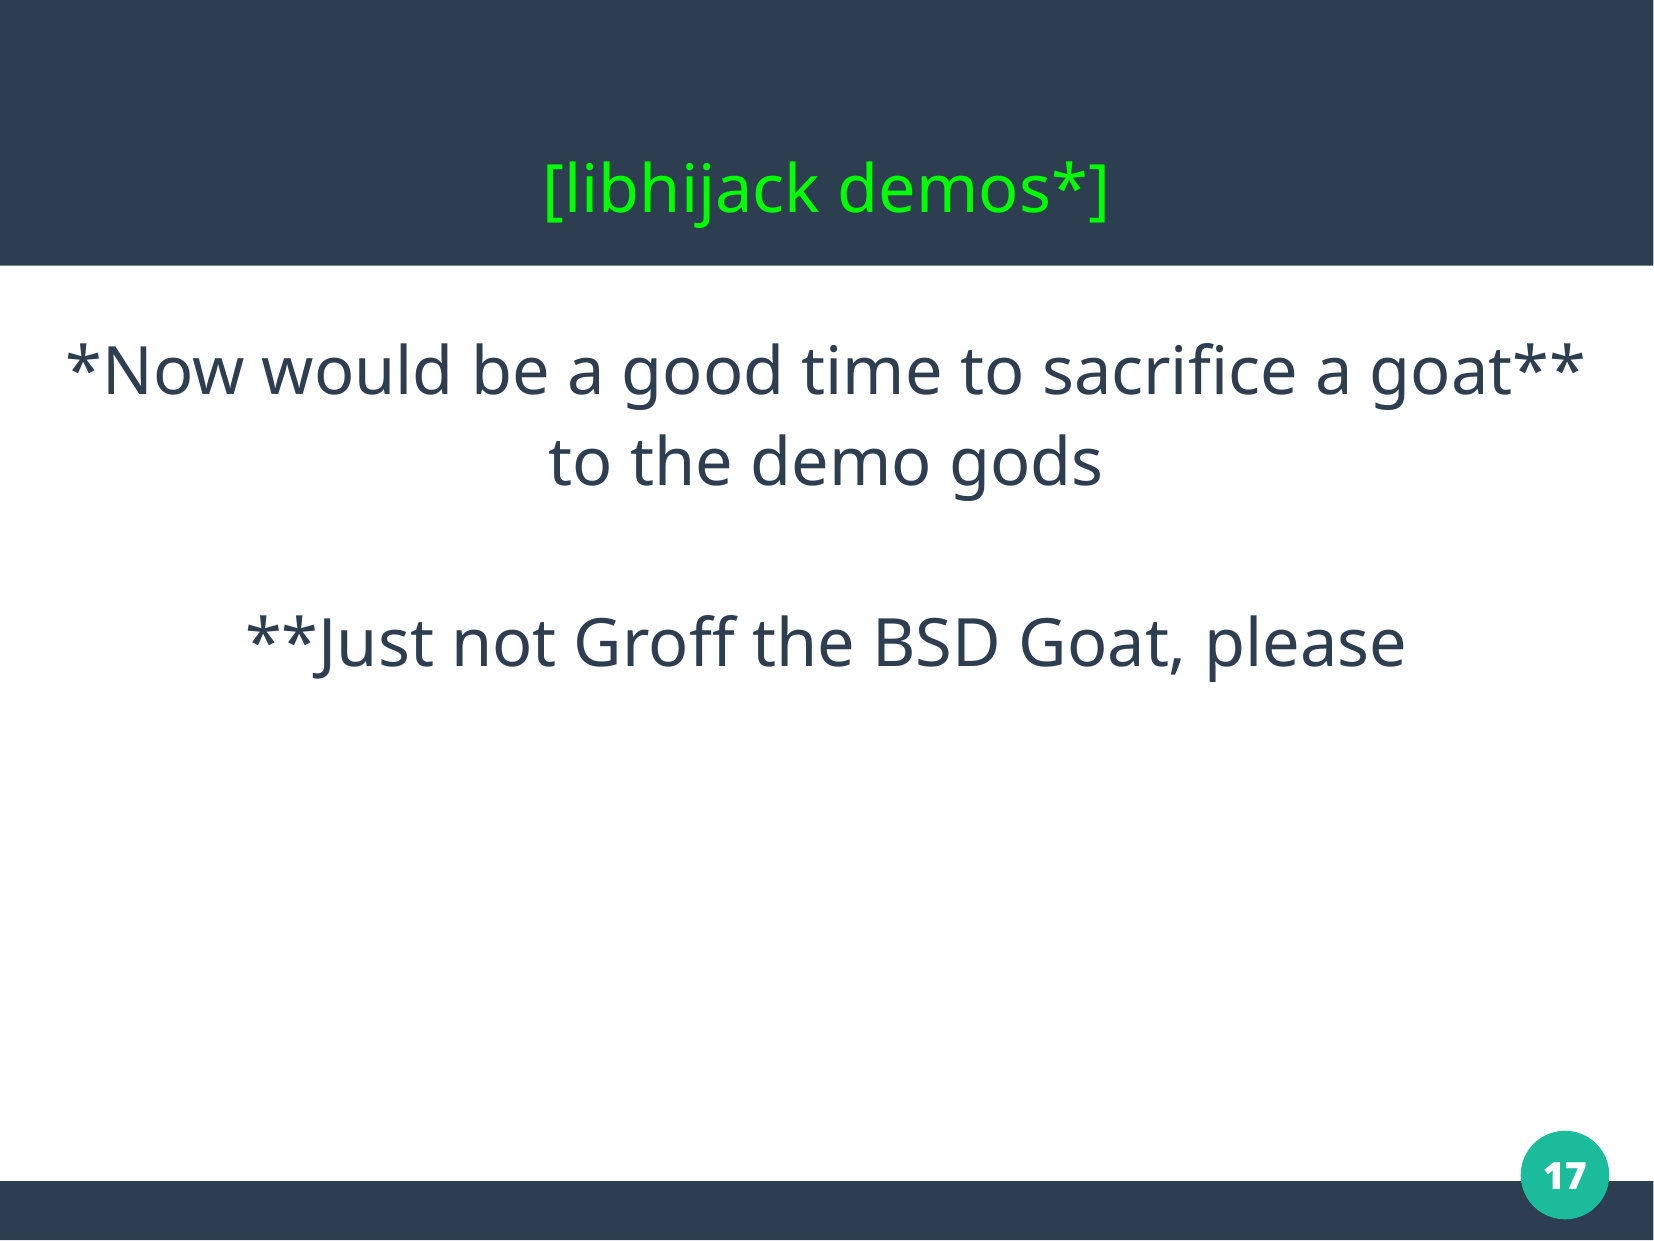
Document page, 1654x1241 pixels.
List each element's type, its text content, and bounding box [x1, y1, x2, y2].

subtitle [libhijack demos*] *Now would be a good time to sacrifice a goat** to the demo gods **Just not Groff the BSD Goat, please [59, 49, 1595, 779]
